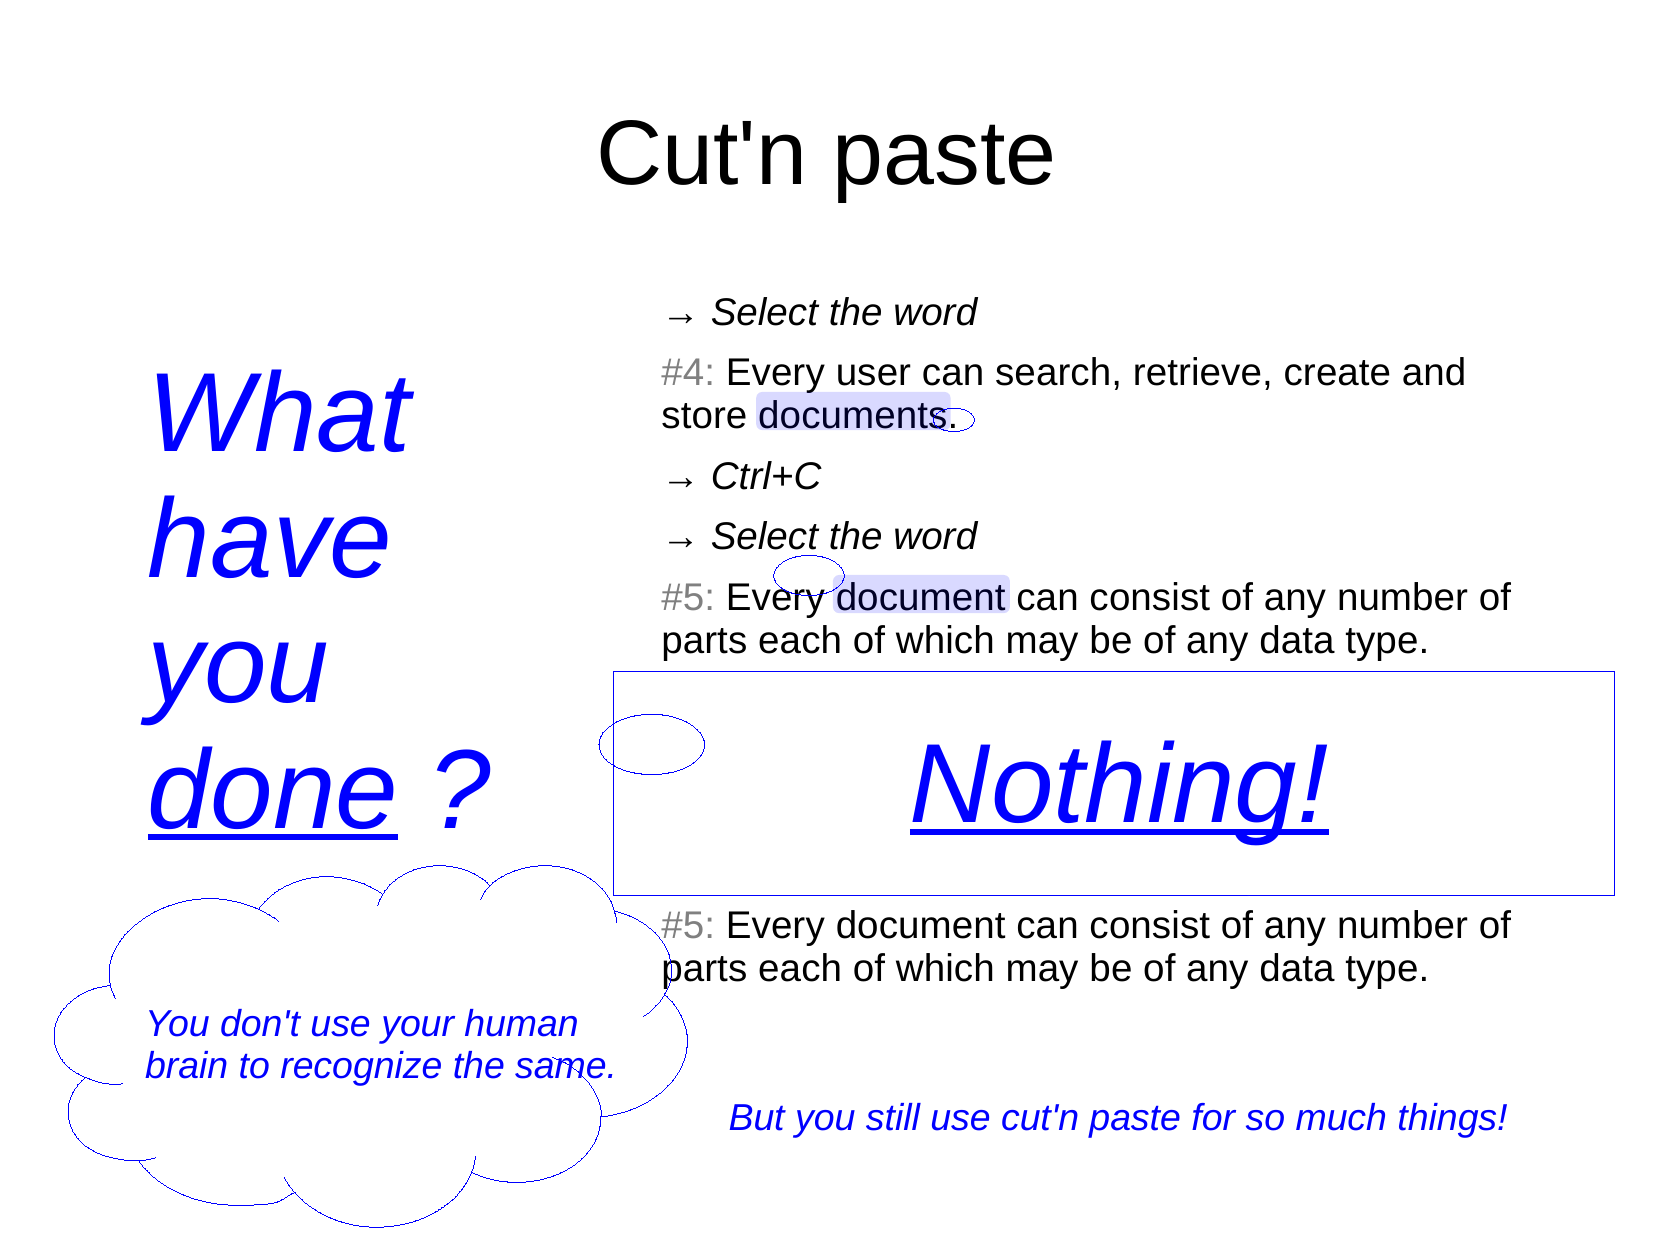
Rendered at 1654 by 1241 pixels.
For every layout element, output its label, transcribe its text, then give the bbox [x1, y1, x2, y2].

text_box [756, 391, 951, 431]
text_box What have you done ? [133, 342, 579, 860]
text_box [832, 574, 1010, 614]
text_box You don't use your human brain to recognize the same. [130, 995, 702, 1095]
title Cut'n paste [82, 49, 1571, 257]
list → Select the word #4: Every user can search, retrieve, create and store documents. → Ctrl+C → Select the word #5: Every document can consist of any number of parts each of which may be of any data type. → Ctrl+V #5: Every documents can consist of any number of parts each of which may be of any data type. → Remove the 's' #5: Every document can consist of any number of parts each of which may be of any data type. [661, 290, 1541, 671]
text_box But you still use cut'n paste for so much things! [713, 1088, 1591, 1146]
list → Select the word #4: Every user can search, retrieve, create and store documents. → Ctrl+C → Select the word #5: Every document can consist of any number of parts each of which may be of any data type. → Ctrl+V #5: Every documents can consist of any number of parts each of which may be of any data type. → Remove the 's' #5: Every document can consist of any number of parts each of which may be of any data type. [661, 896, 1541, 1010]
text_box Nothing! [613, 671, 1615, 896]
